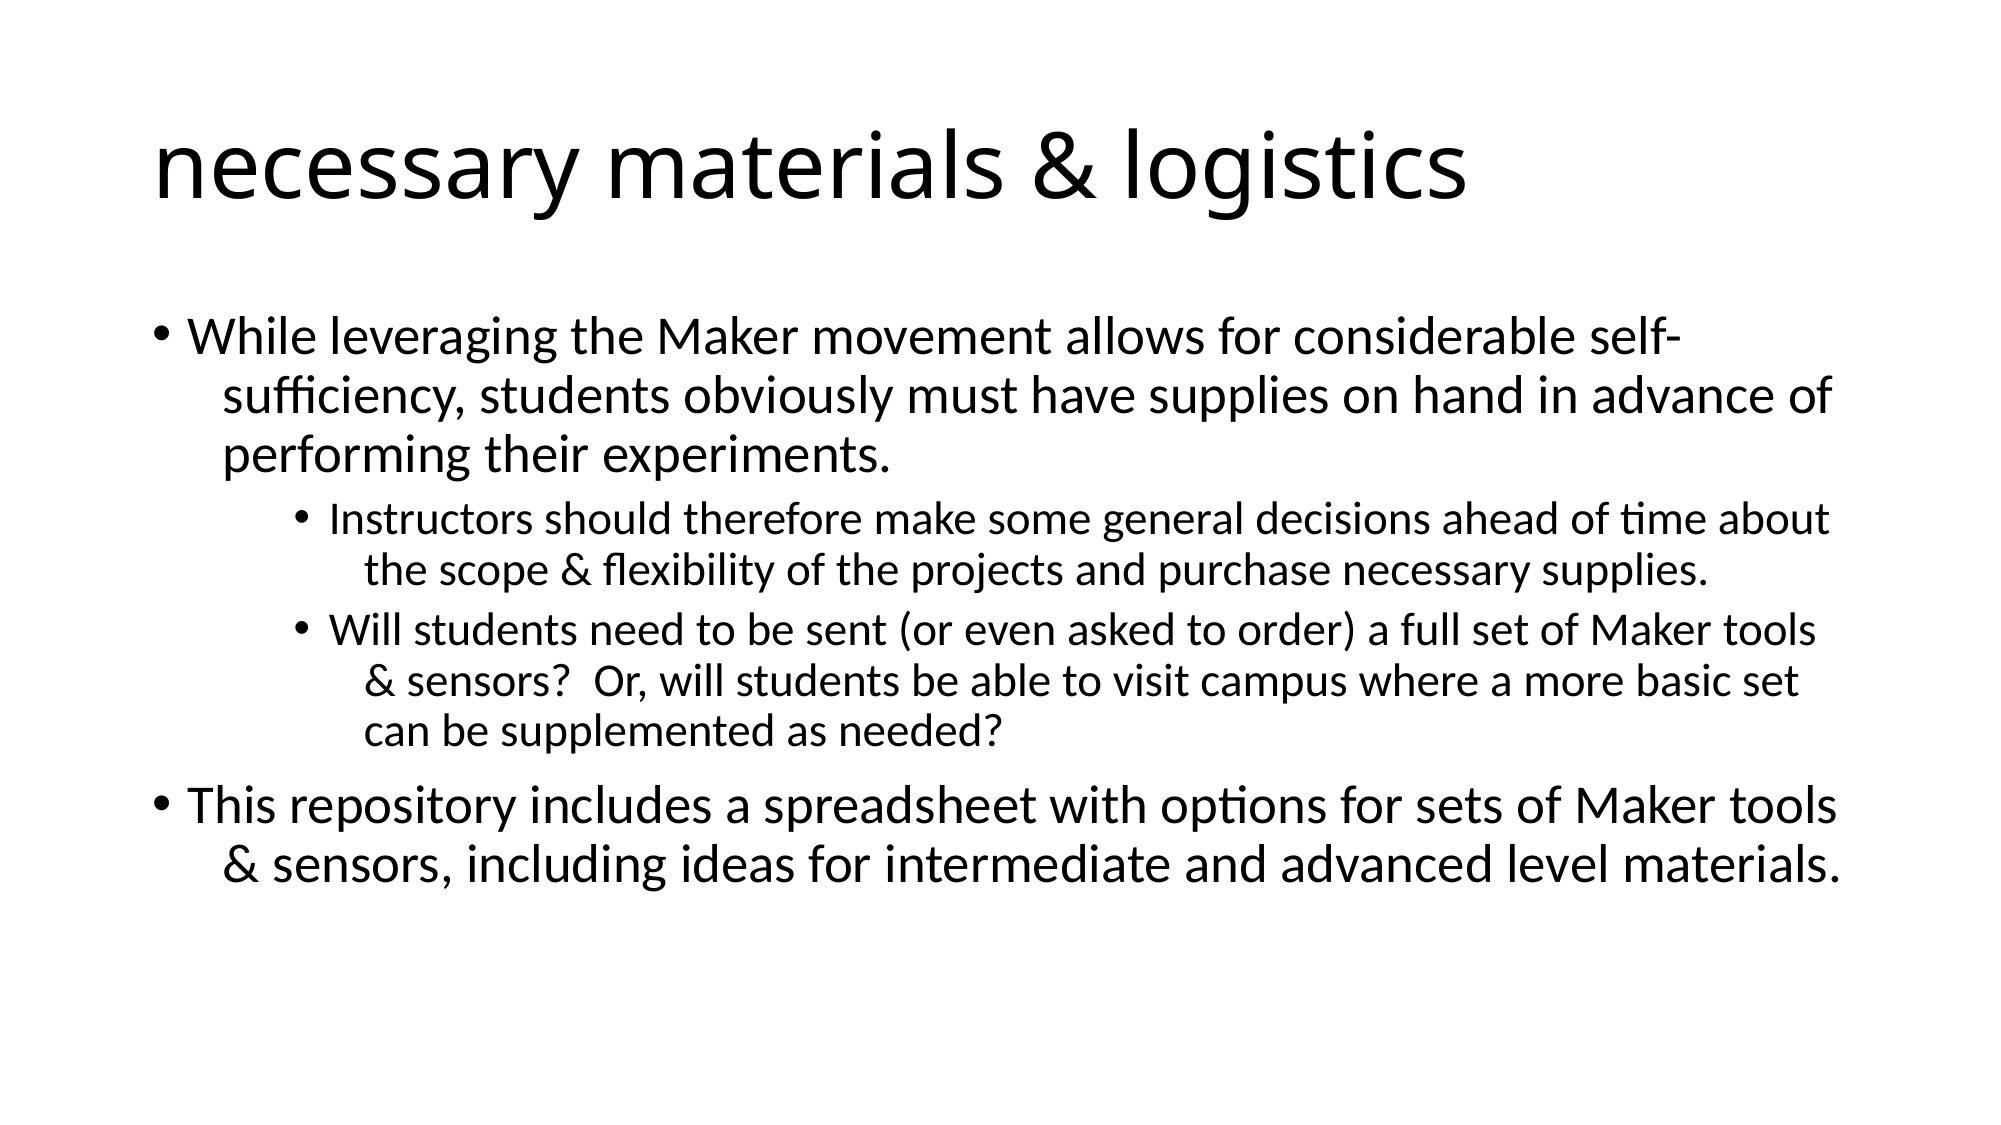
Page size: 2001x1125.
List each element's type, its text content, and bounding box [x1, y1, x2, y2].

title necessary materials & logistics [137, 59, 1863, 278]
list While leveraging the Maker movement allows for considerable self-sufficiency, students obviously must have supplies on hand in advance of performing their experiments. Instructors should therefore make some general decisions ahead of time about the scope & flexibility of the projects and purchase necessary supplies. Will students need to be sent (or even asked to order) a full set of Maker tools & sensors? Or, will students be able to visit campus where a more basic set can be supplemented as needed? This repository includes a spreadsheet with options for sets of Maker tools & sensors, including ideas for intermediate and advanced level materials. [137, 299, 1863, 1014]
